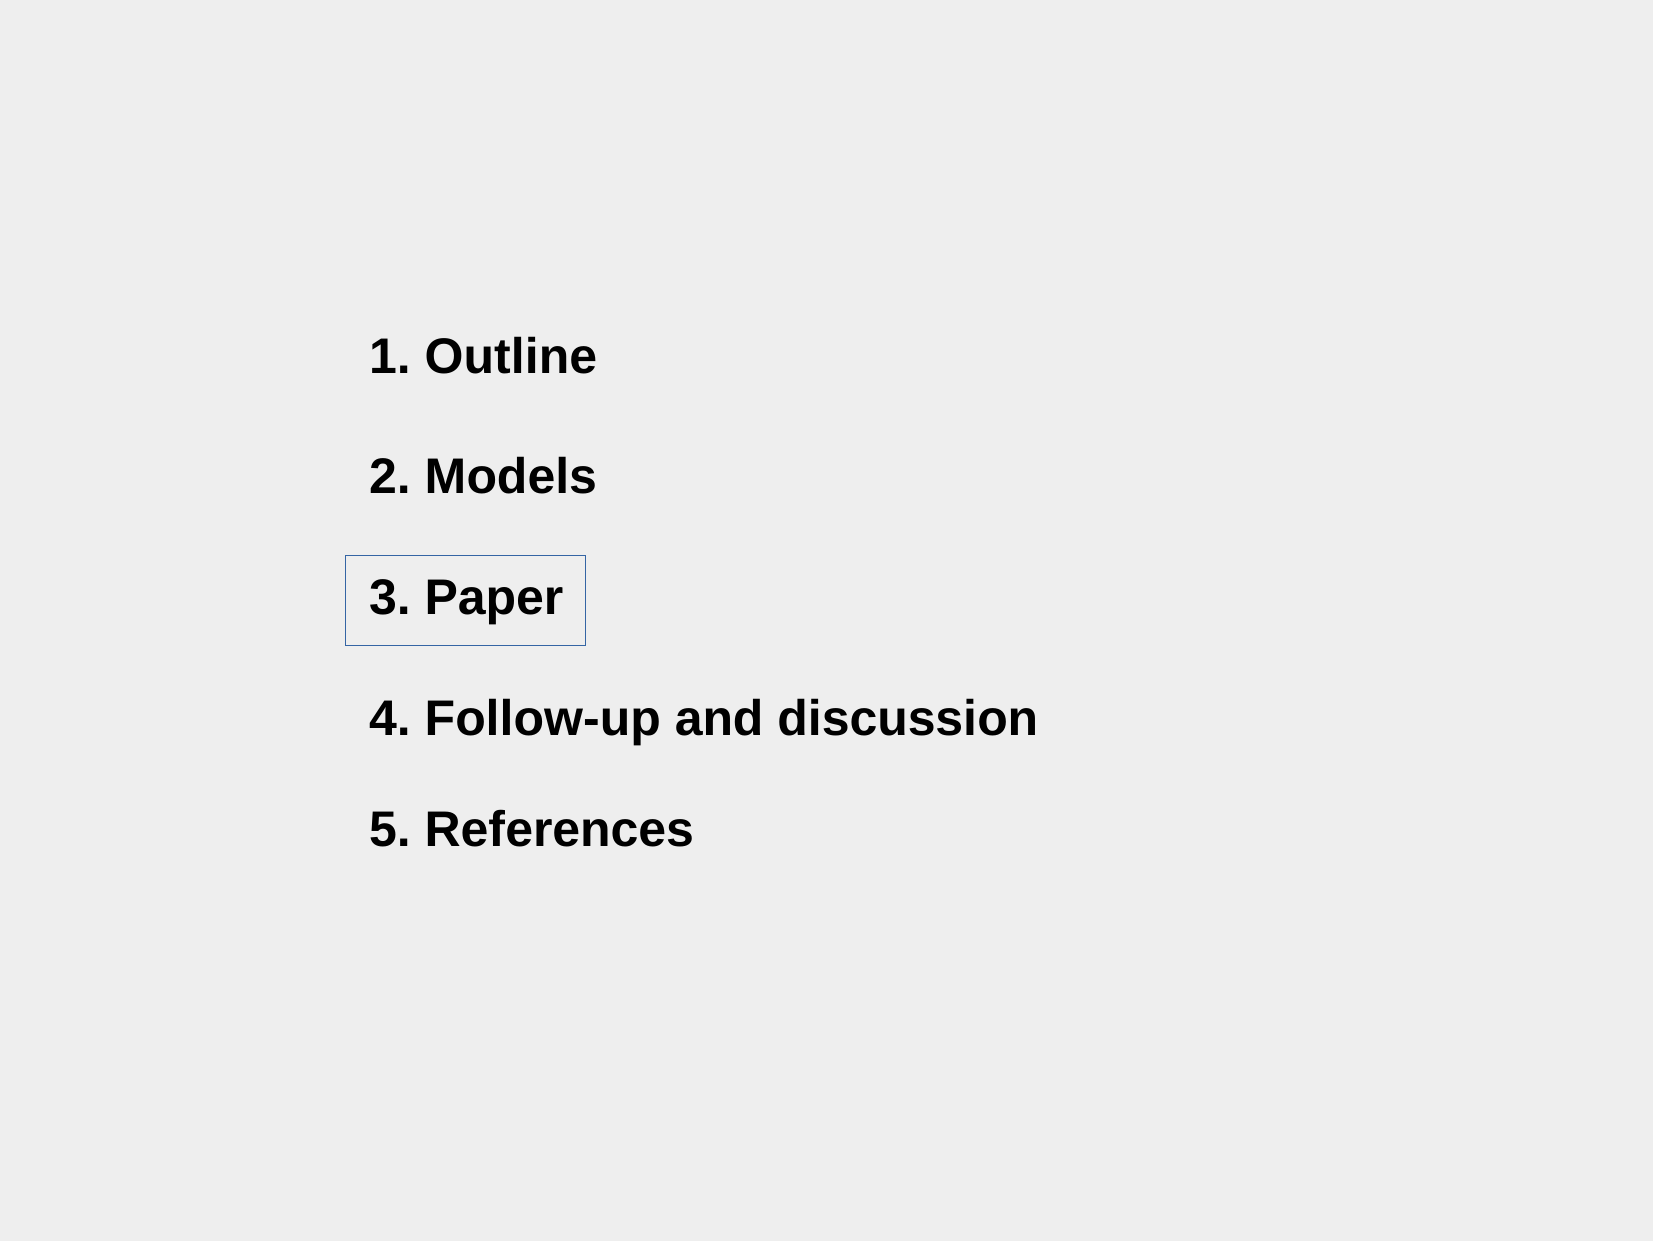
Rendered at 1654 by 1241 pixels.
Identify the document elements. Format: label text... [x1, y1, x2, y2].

subtitle 1. Outline 2. Models 3. Paper 4. Follow-up and discussion 5. References [75, 90, 1563, 1096]
text_box [345, 555, 586, 646]
